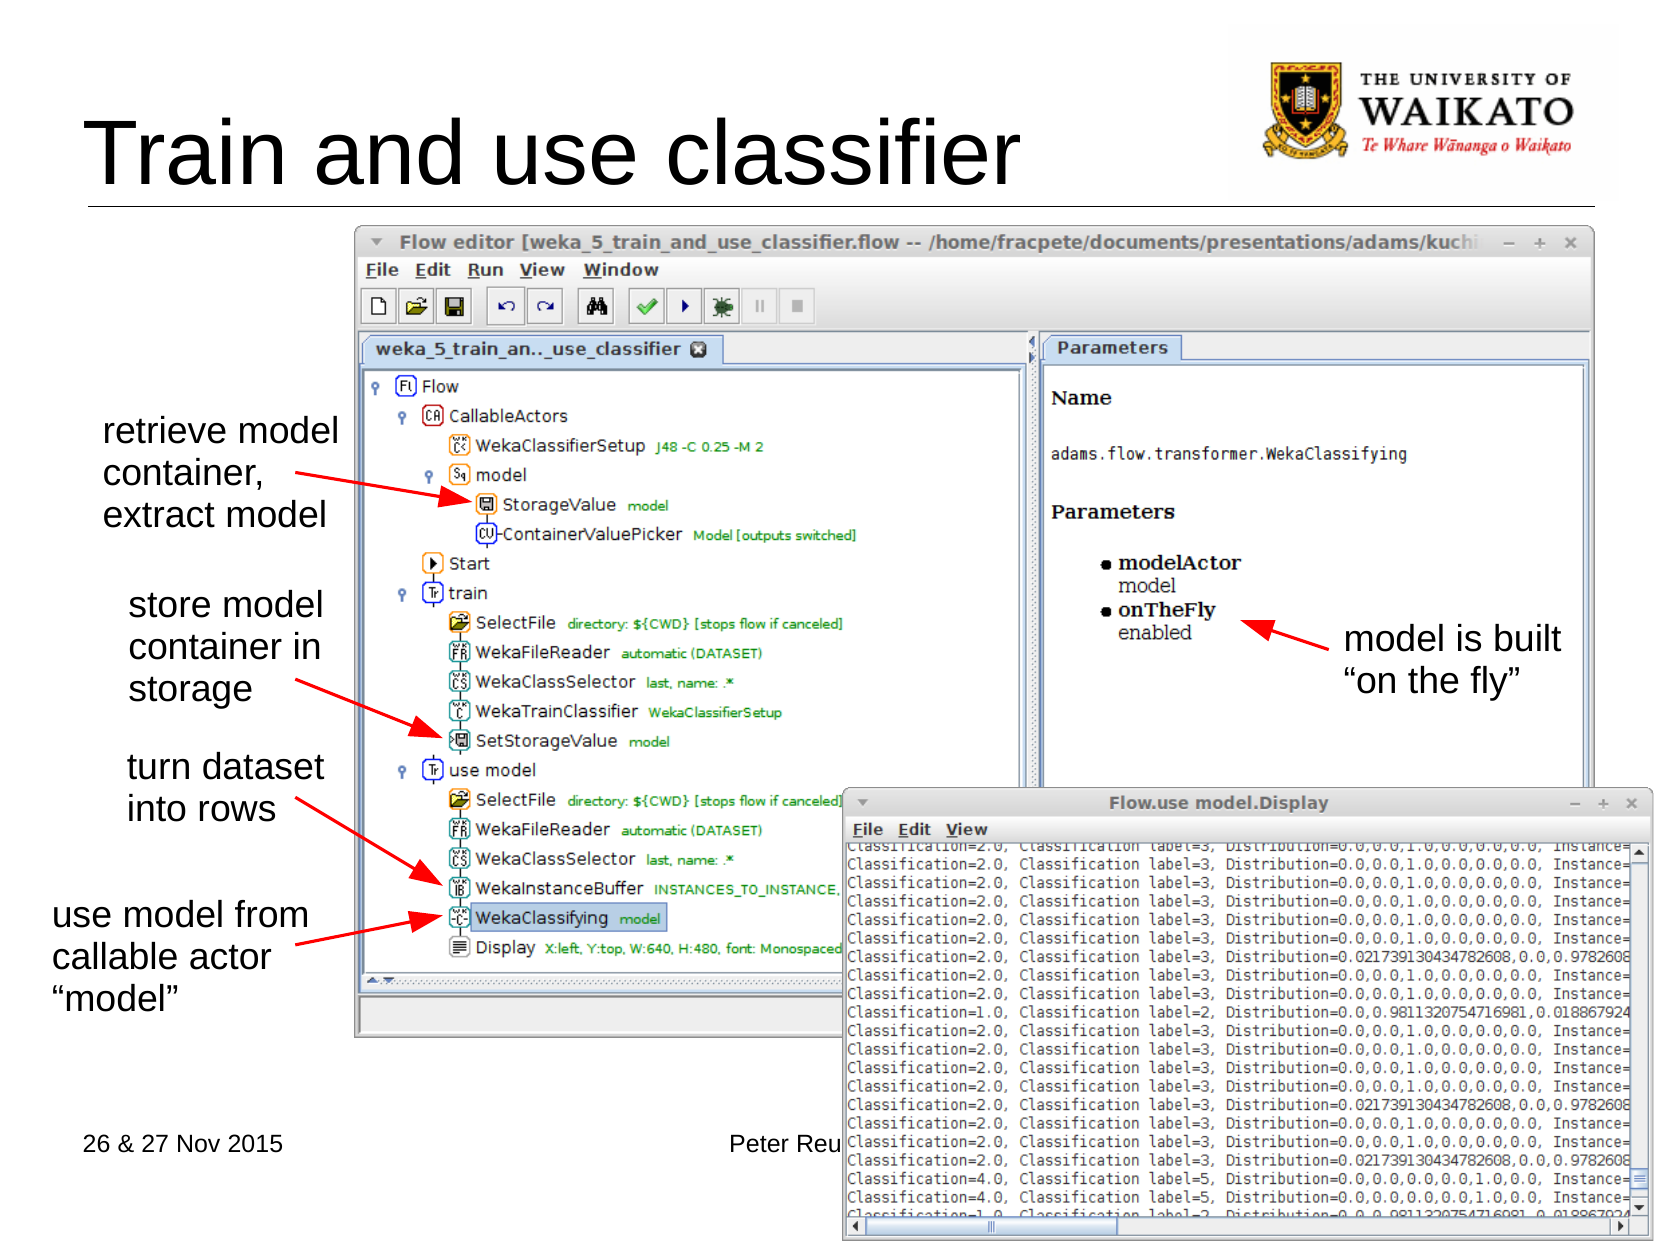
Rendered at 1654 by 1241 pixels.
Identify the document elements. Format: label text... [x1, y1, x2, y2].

text_box store model container in storage [113, 576, 347, 717]
text_box turn dataset into rows [112, 738, 340, 837]
picture [1228, 24, 1619, 201]
text_box retrieve model container, extract model [87, 402, 355, 544]
text_box use model from callable actor “model” [37, 885, 325, 1027]
title Train and use classifier [82, 49, 1571, 257]
picture [354, 225, 1654, 1241]
text_box model is built “on the fly” [1328, 609, 1577, 709]
